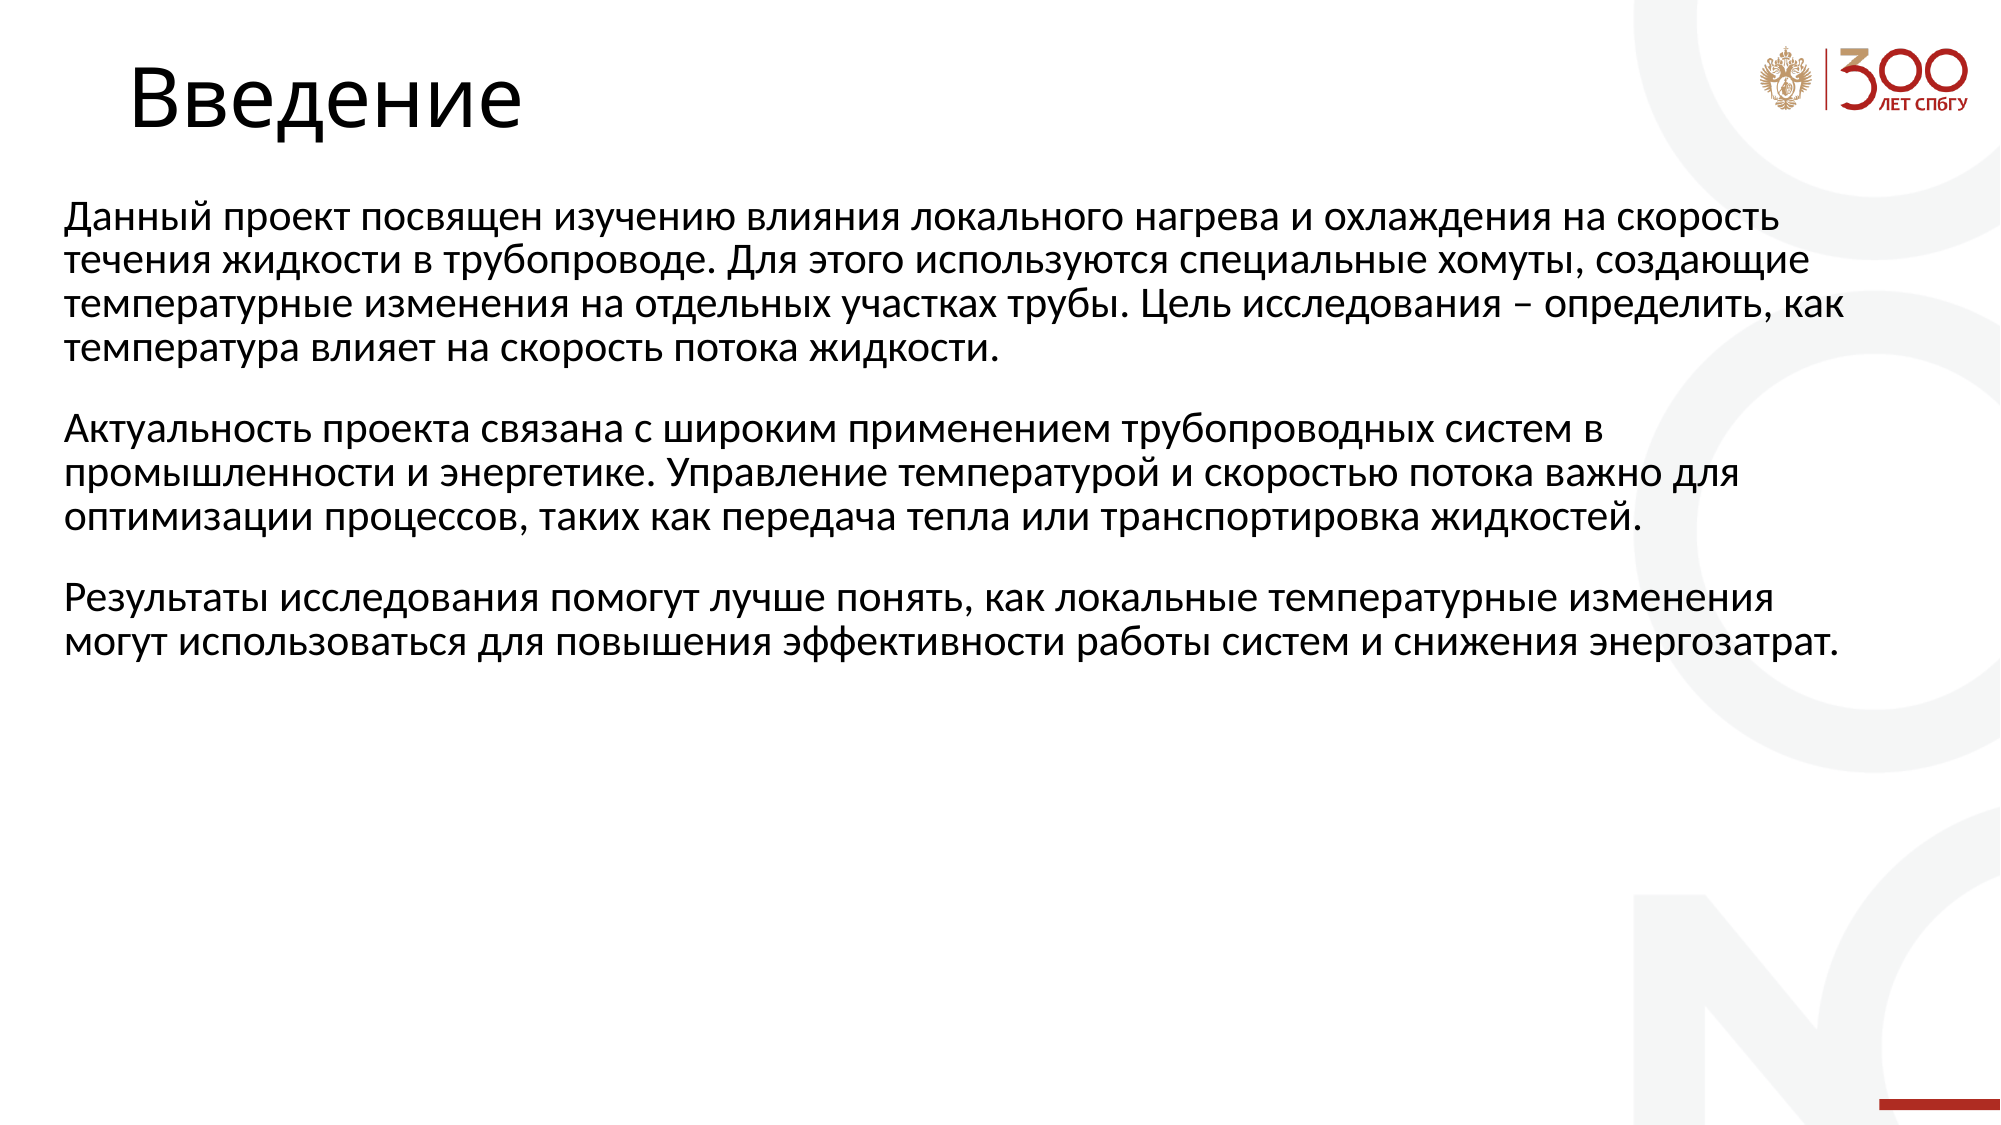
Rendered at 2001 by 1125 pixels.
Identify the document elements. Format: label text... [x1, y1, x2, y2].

list Введение [112, 48, 1838, 108]
text_box Данный проект посвящен изучению влияния локального нагрева и охлаждения на скорость течения жидкости в трубопроводе. Для этого используются специальные хомуты, создающие температурные изменения на отдельных участках трубы. Цель исследования – определить, как температура влияет на скорость потока жидкости. Актуальность проекта связана с широким применением трубопроводных систем в промышленности и энергетике. Управление температурой и скоростью потока важно для оптимизации процессов, таких как передача тепла или транспортировка жидкостей. Результаты исследования помогут лучше понять, как локальные температурные изменения могут использоваться для повышения эффективности работы систем и снижения энергозатрат. [49, 108, 1876, 914]
picture [1620, 0, 2000, 1125]
